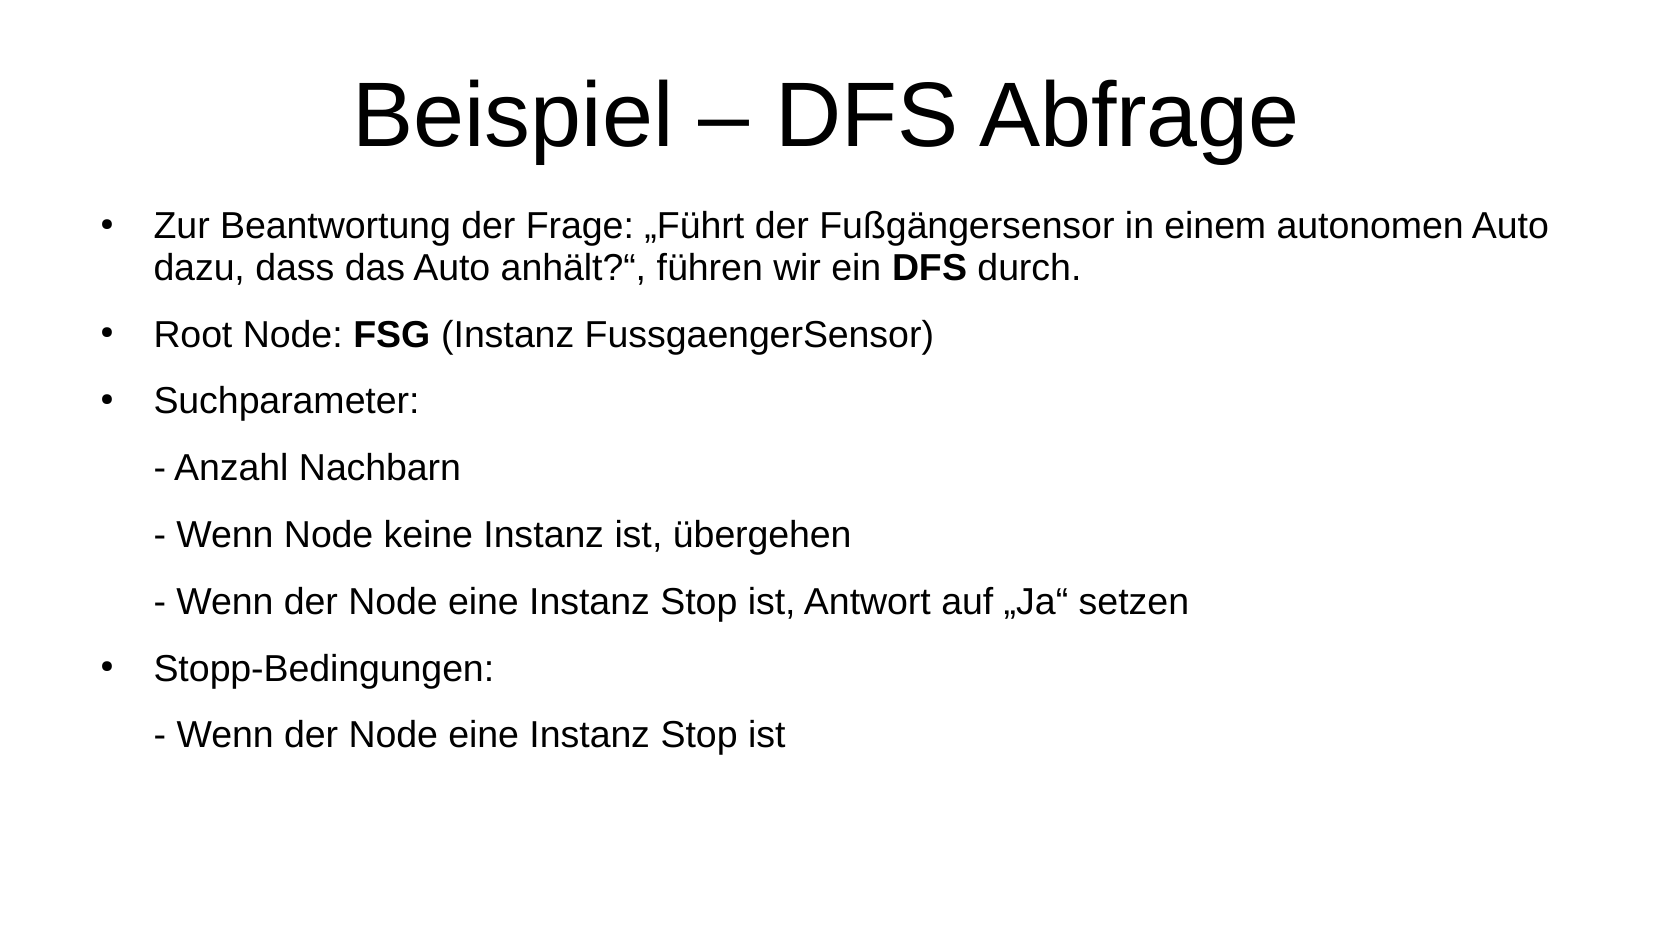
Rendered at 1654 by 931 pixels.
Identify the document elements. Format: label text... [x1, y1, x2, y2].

title Beispiel – DFS Abfrage [82, 37, 1571, 193]
list Zur Beantwortung der Frage: „Führt der Fußgängersensor in einem autonomen Auto dazu, dass das Auto anhält?“, führen wir ein DFS durch. Root Node: FSG (Instanz FussgaengerSensor) Suchparameter: - Anzahl Nachbarn - Wenn Node keine Instanz ist, übergehen - Wenn der Node eine Instanz Stop ist, Antwort auf „Ja“ setzen Stopp-Bedingungen: - Wenn der Node eine Instanz Stop ist [82, 204, 1571, 856]
